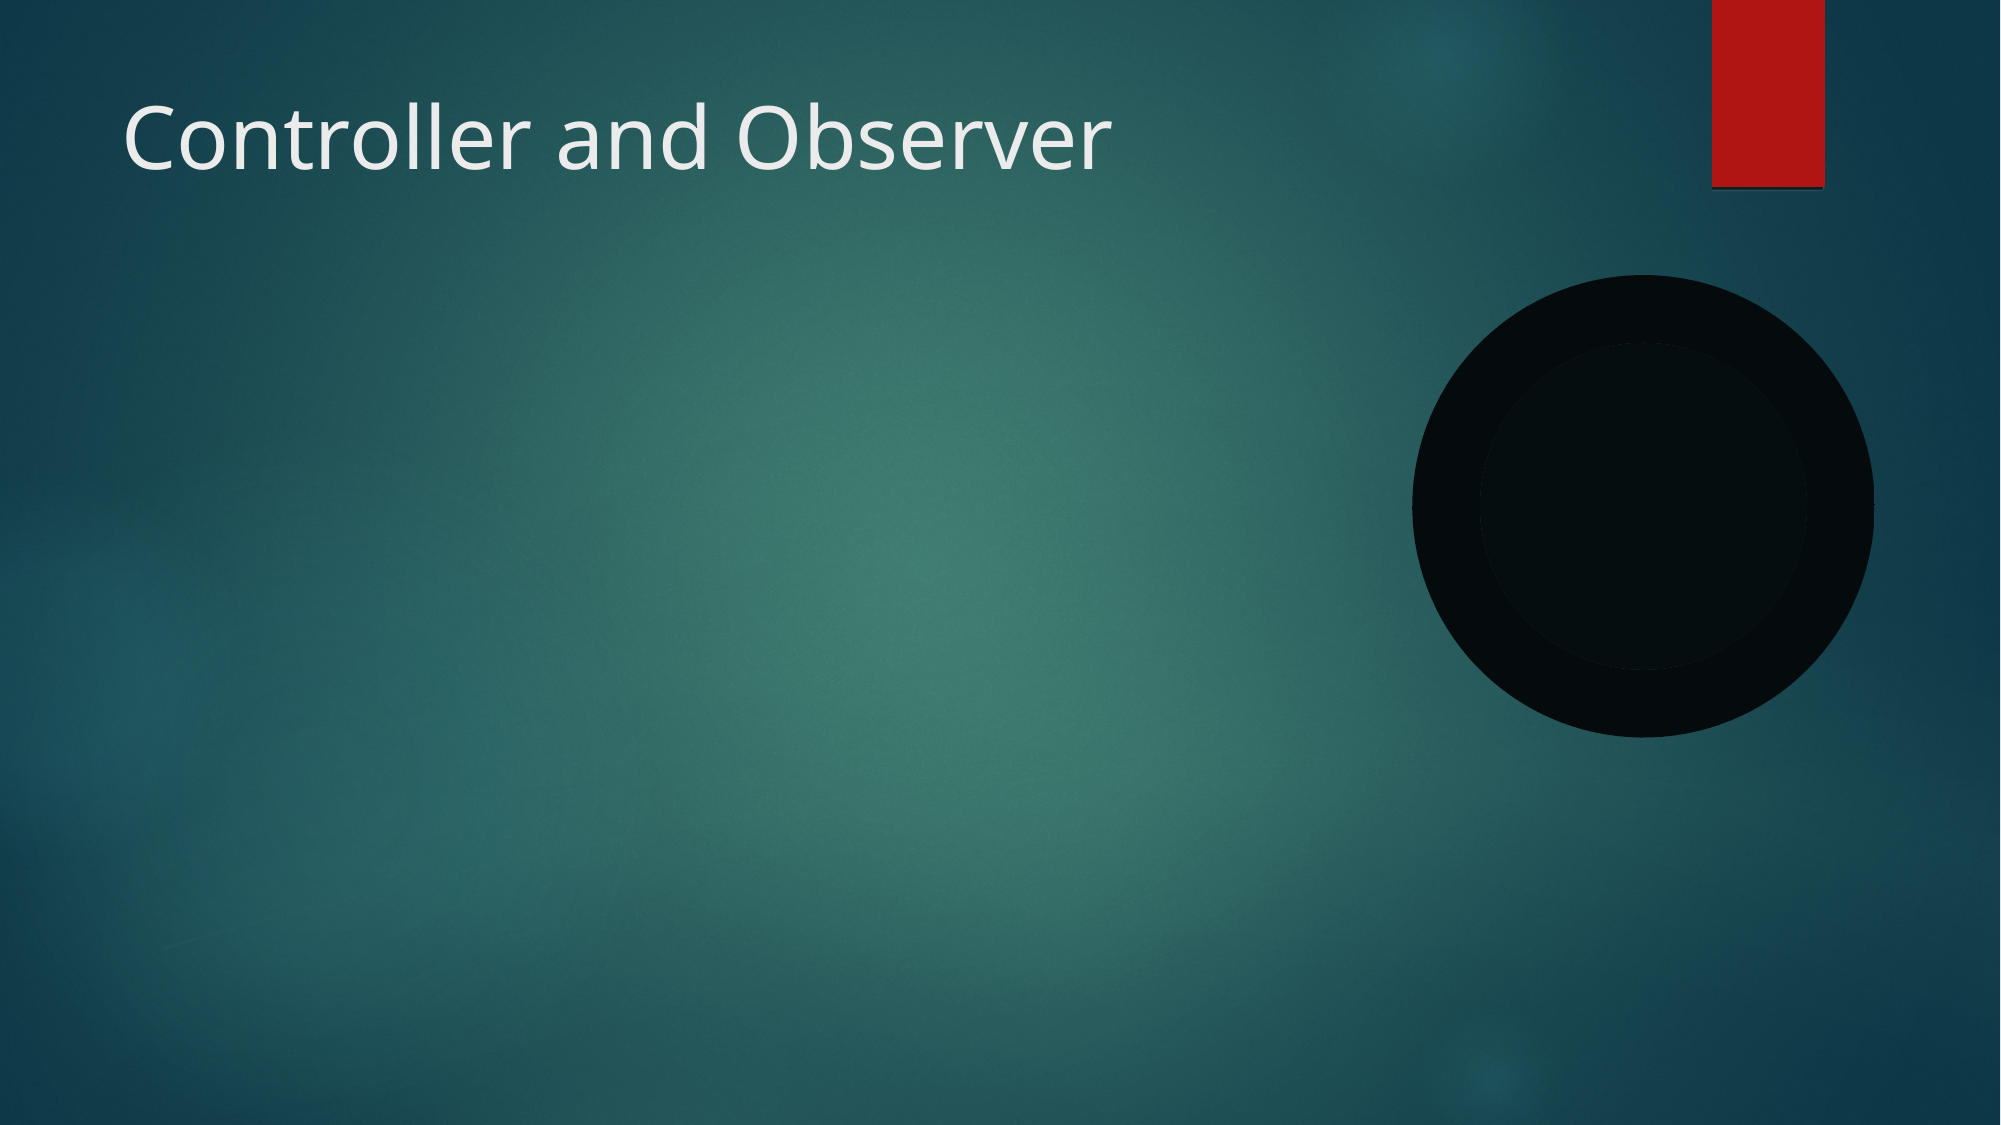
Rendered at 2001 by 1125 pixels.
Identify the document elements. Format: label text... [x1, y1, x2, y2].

title Controller and Observer [106, 74, 1649, 305]
